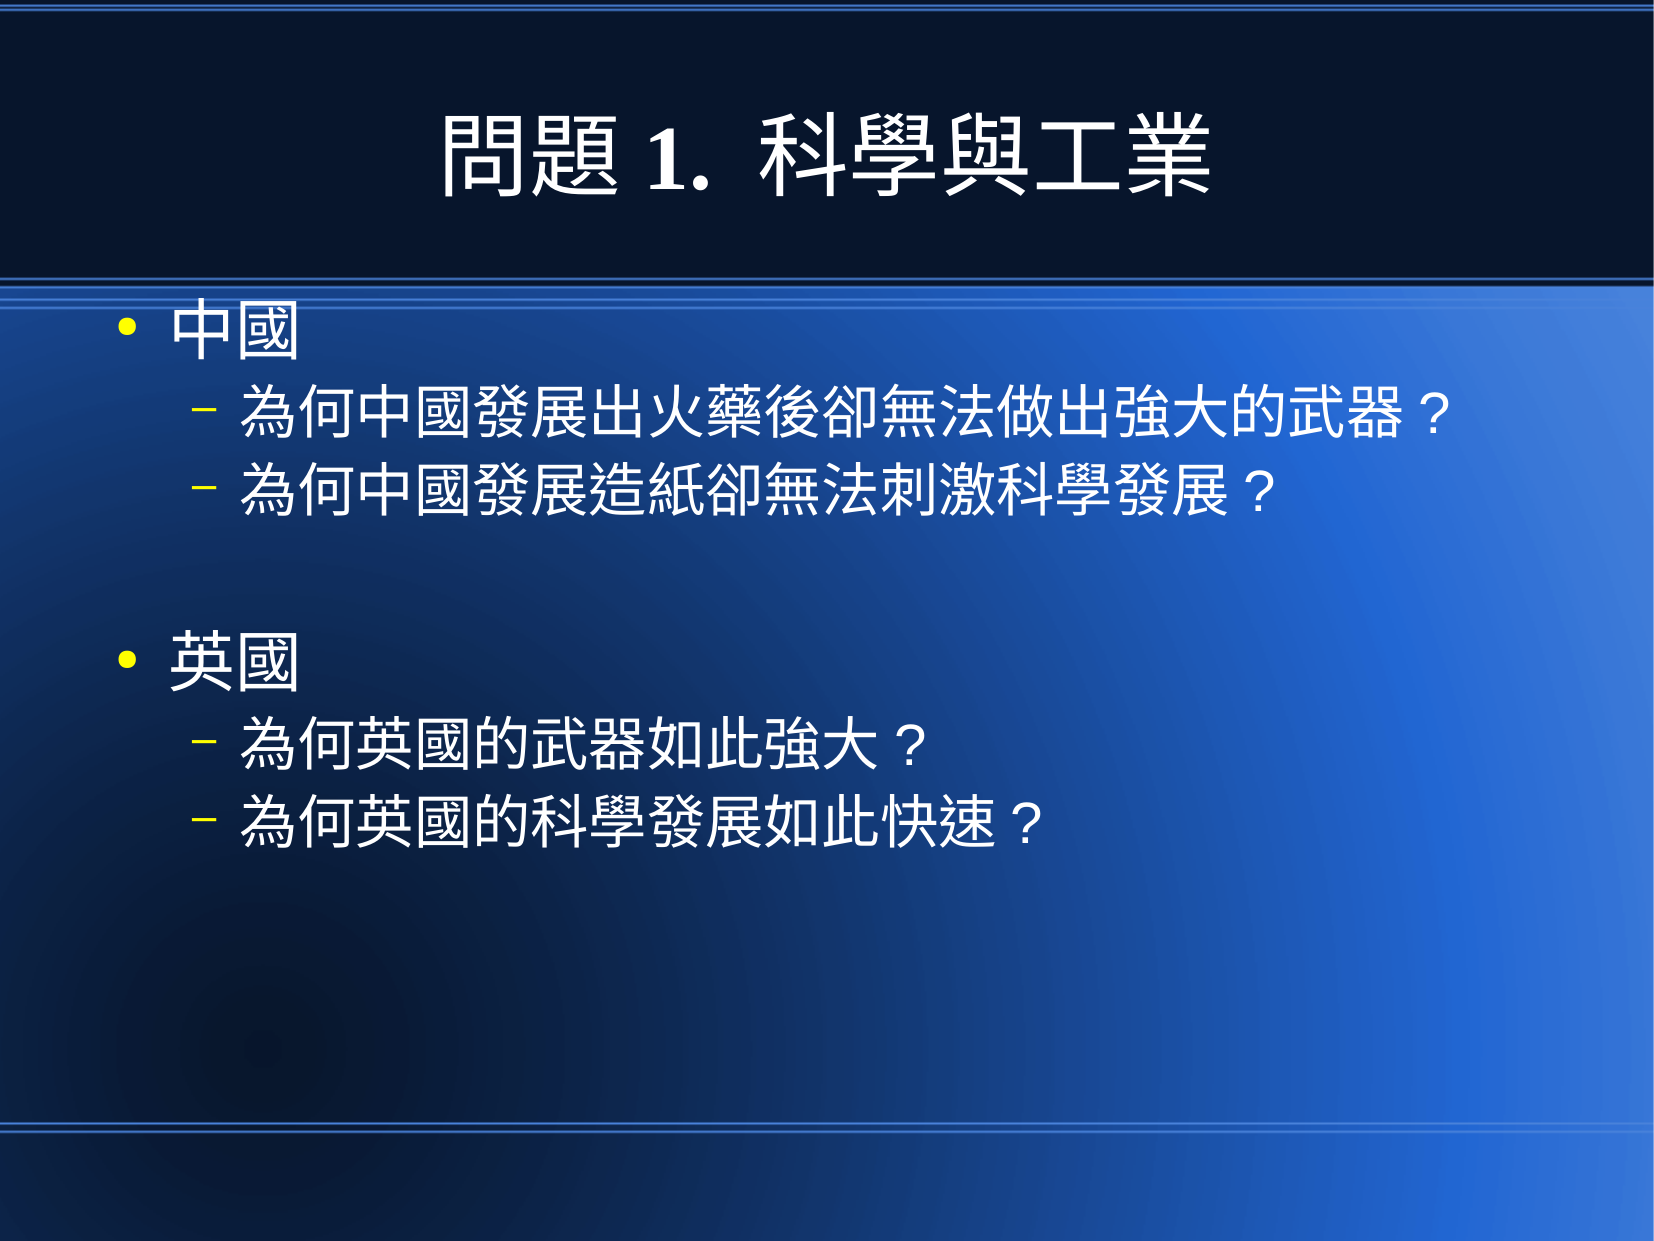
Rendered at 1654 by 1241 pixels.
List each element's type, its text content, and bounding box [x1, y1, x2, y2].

picture [0, 0, 1654, 1241]
title 問題1. 科學與工業 [82, 49, 1571, 257]
list 中國 為何中國發展出火藥後卻無法做出強大的武器? 為何中國發展造紙卻無法刺激科學發展? 英國 為何英國的武器如此強大? 為何英國的科學發展如此快速? [82, 289, 1571, 1108]
